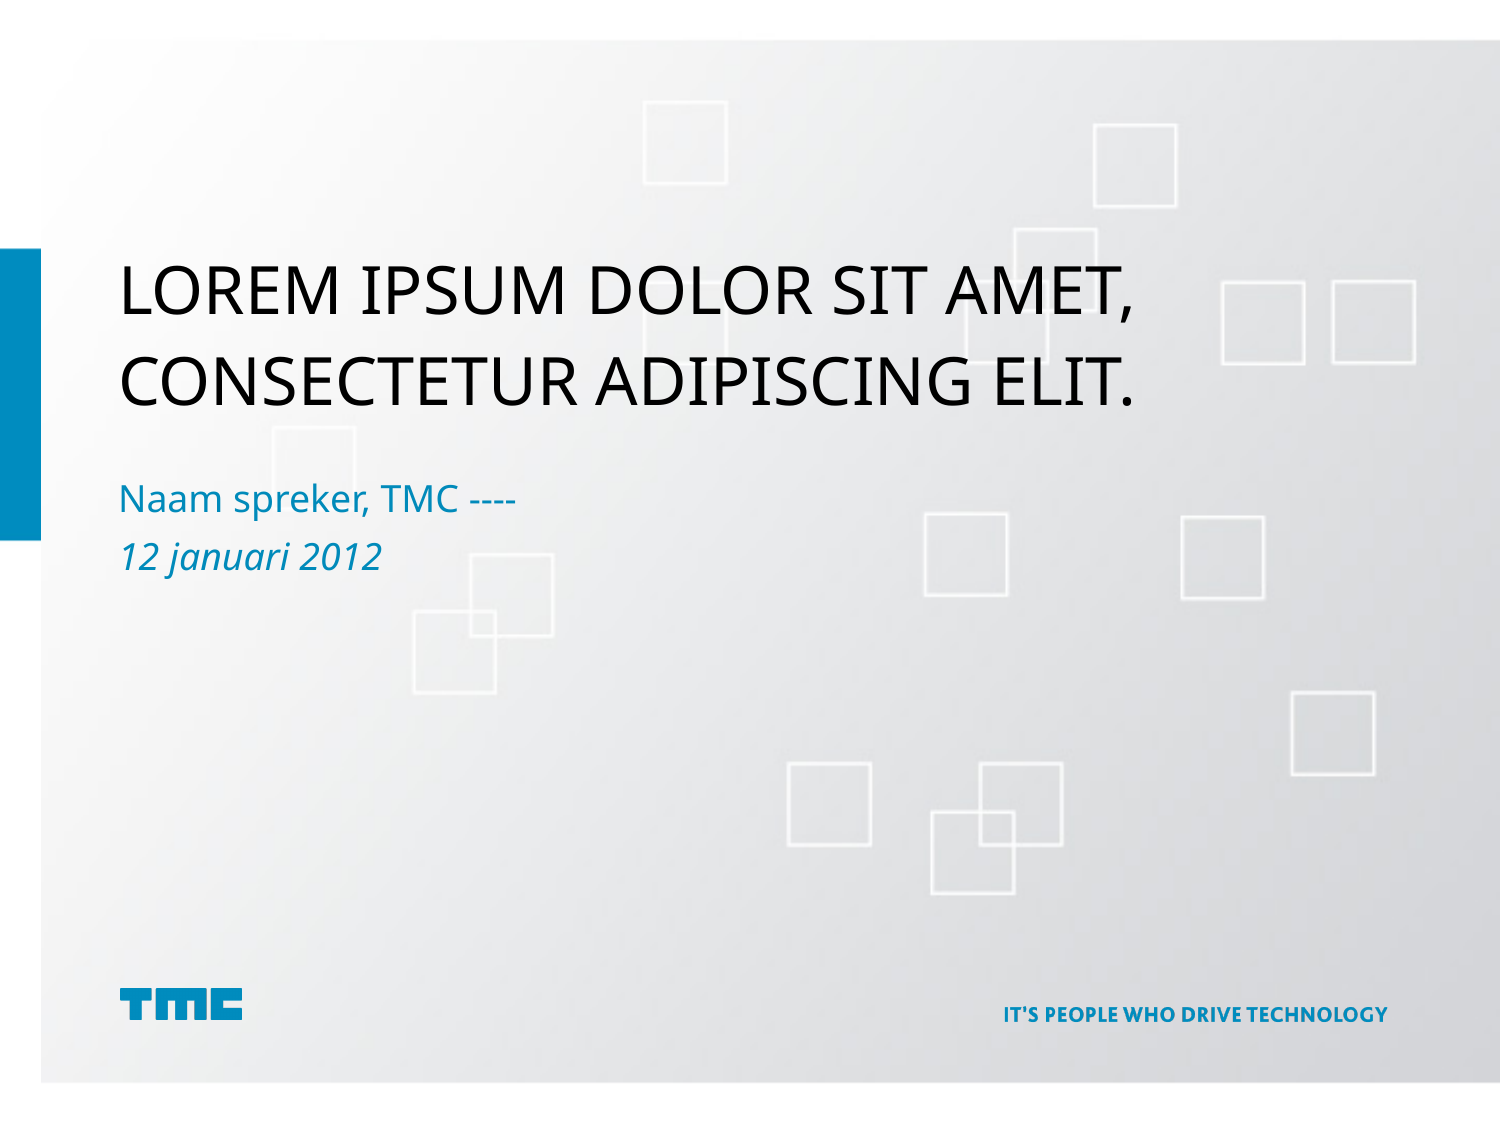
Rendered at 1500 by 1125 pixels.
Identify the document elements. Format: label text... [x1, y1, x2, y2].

list Naam spreker, TMC ---- 12 januari 2012 [118, 472, 1394, 719]
title LOREM IPSUM DOLOR SIT AMET, CONSECTETUR ADIPISCING ELIT. [118, 236, 1394, 460]
picture [0, 0, 1500, 1125]
